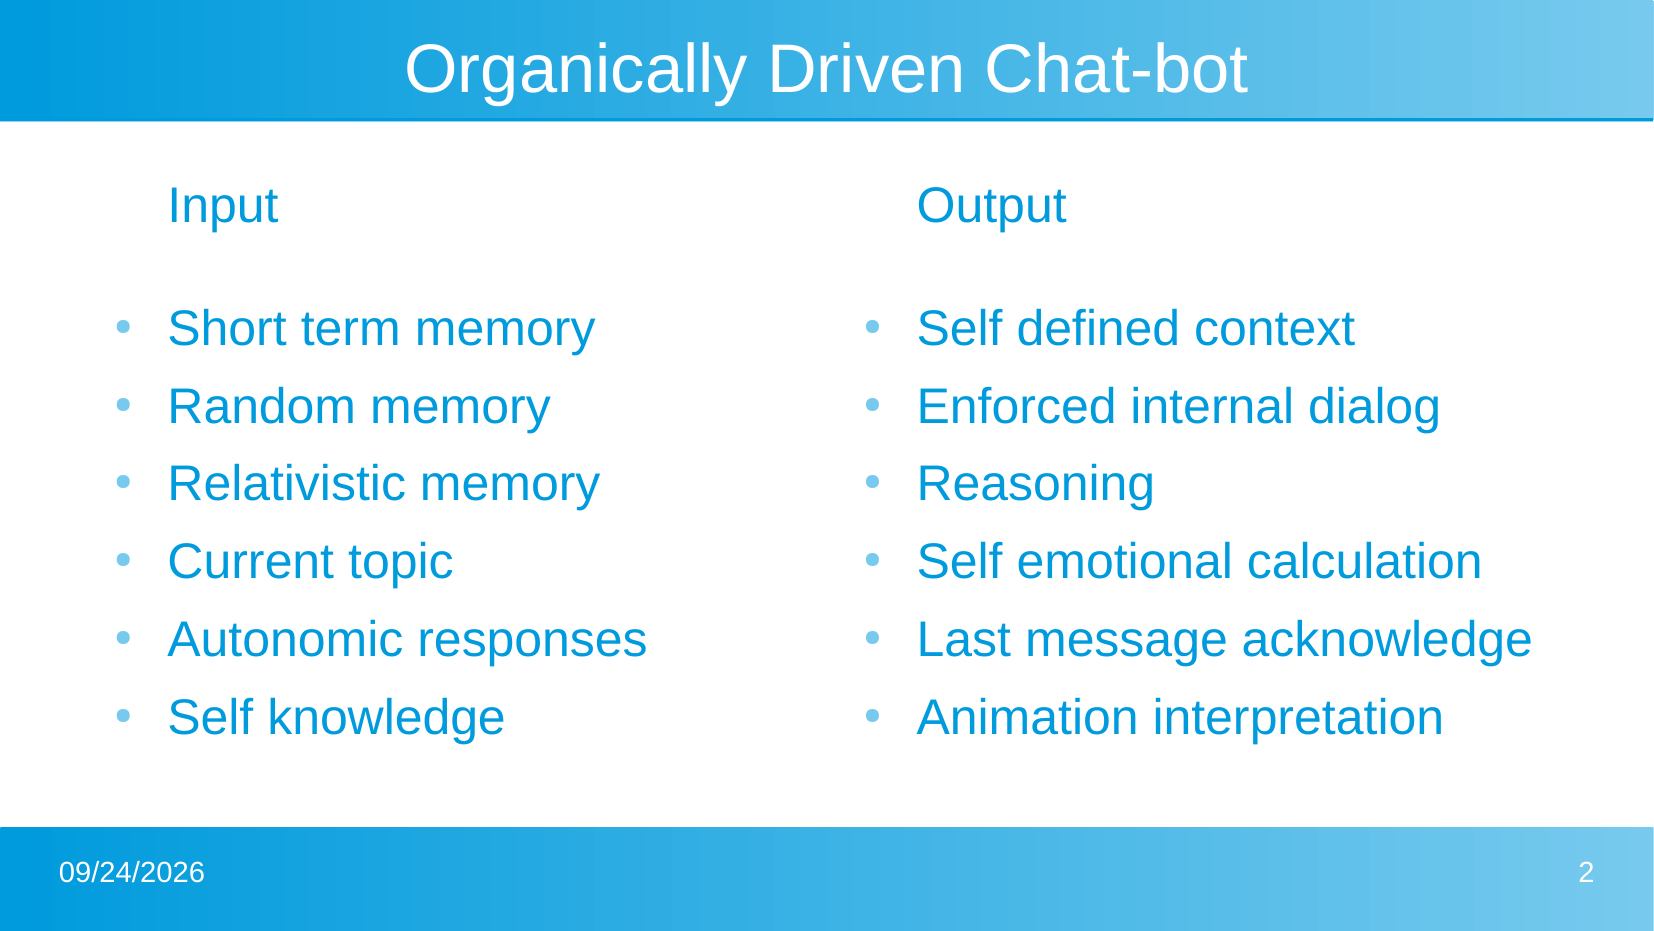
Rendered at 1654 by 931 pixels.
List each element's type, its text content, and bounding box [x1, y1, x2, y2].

list Self defined context Enforced internal dialog Reasoning Self emotional calculation Last message acknowledge Animation interpretation [845, 300, 1596, 768]
title Organically Driven Chat-bot [59, 29, 1595, 108]
list Input [96, 177, 845, 226]
list Output [845, 177, 1596, 226]
list Short term memory Random memory Relativistic memory Current topic Autonomic responses Self knowledge [96, 300, 845, 768]
